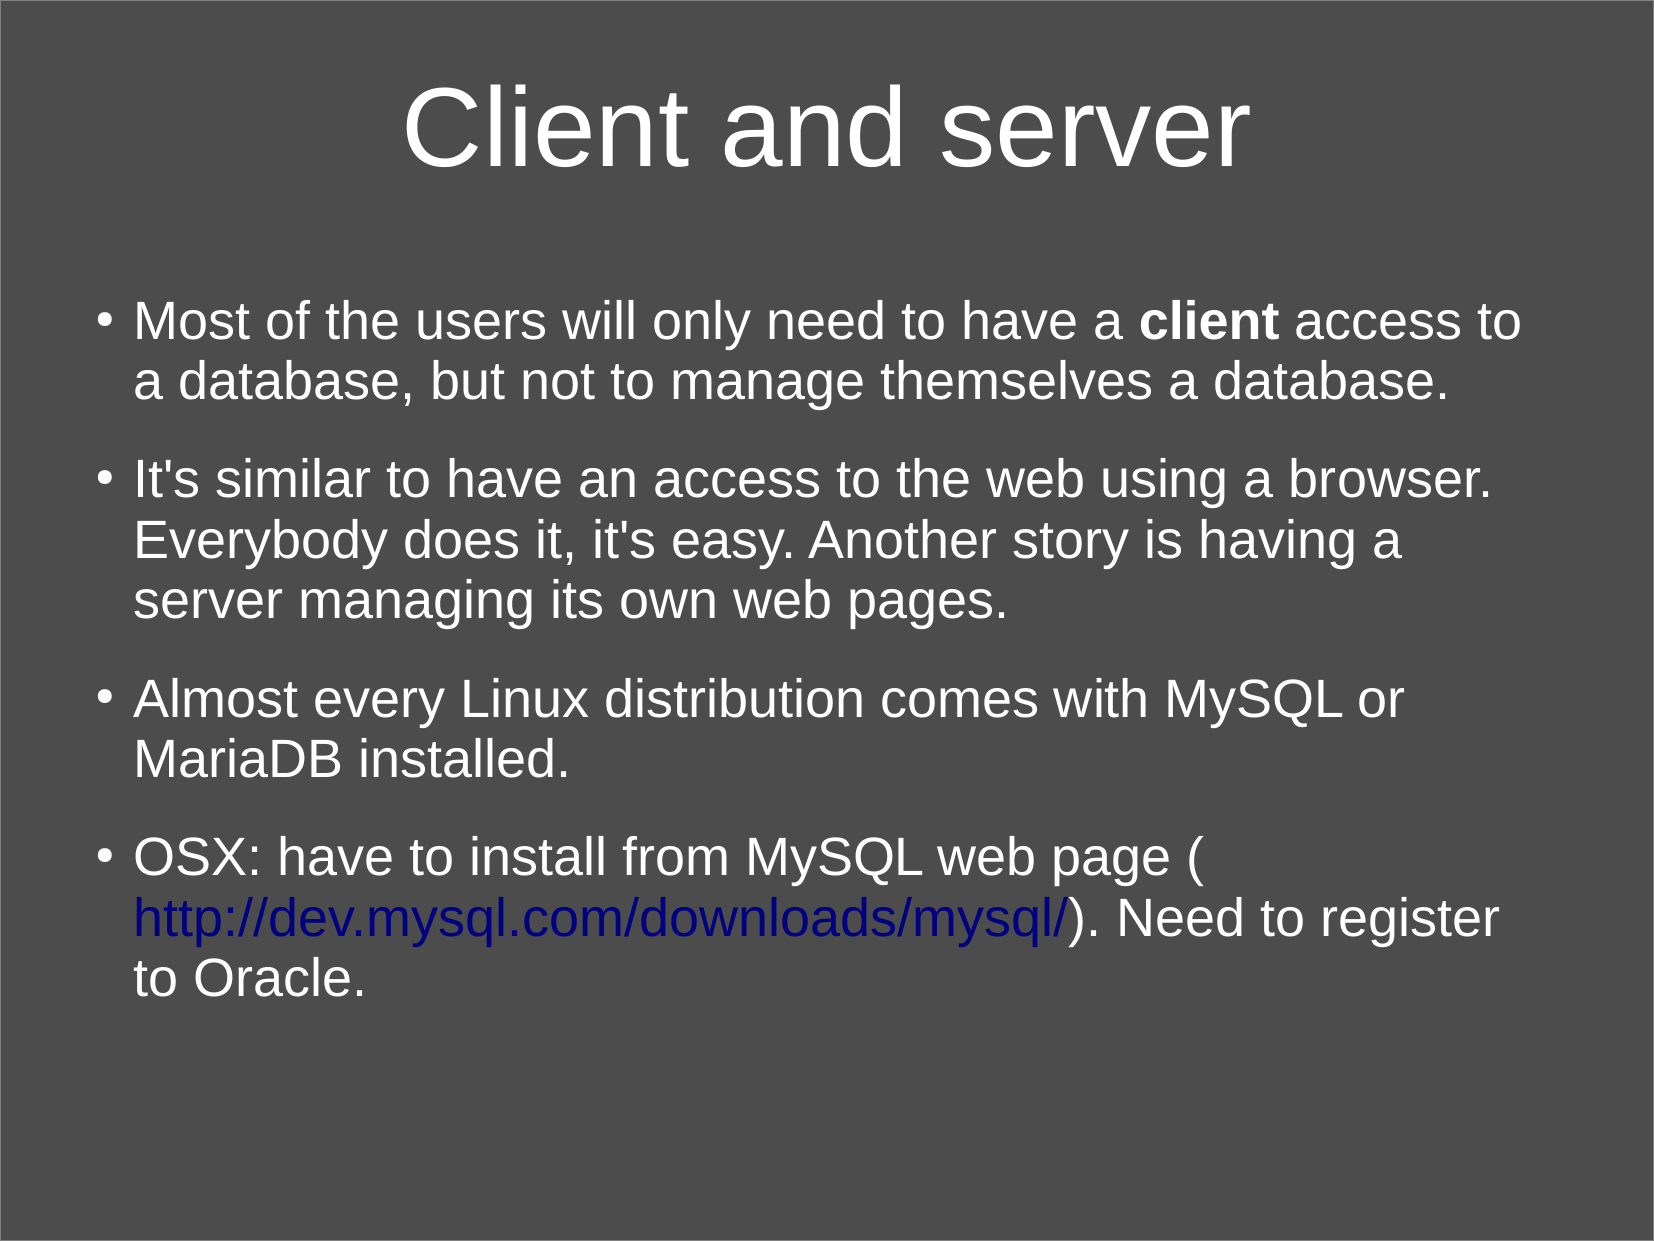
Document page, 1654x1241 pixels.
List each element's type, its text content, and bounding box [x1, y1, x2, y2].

title Client and server [389, 49, 1264, 205]
list Most of the users will only need to have a client access to a database, but not to manage themselves a database. It's similar to have an access to the web using a browser. Everybody does it, it's easy. Another story is having a server managing its own web pages. Almost every Linux distribution comes with MySQL or MariaDB installed. OSX: have to install from MySQL web page (http://dev.mysql.com/downloads/mysql/). Need to register to Oracle. [82, 290, 1538, 1066]
